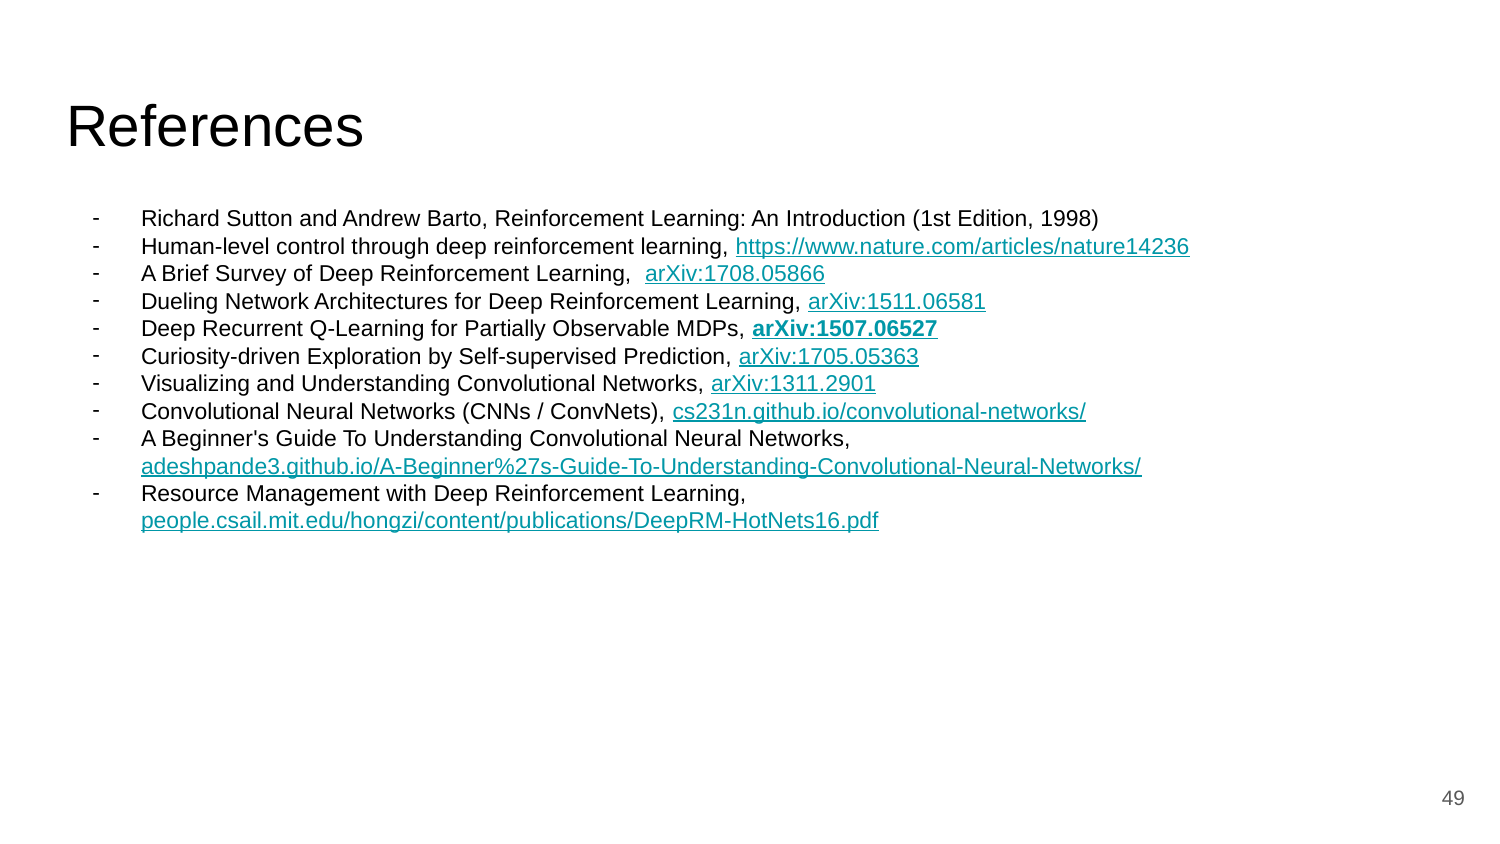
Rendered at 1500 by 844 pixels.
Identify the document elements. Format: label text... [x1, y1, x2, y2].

list Richard Sutton and Andrew Barto, Reinforcement Learning: An Introduction (1st Edition, 1998) Human-level control through deep reinforcement learning, https://www.nature.com/articles/nature14236 A Brief Survey of Deep Reinforcement Learning, arXiv:1708.05866 Dueling Network Architectures for Deep Reinforcement Learning, arXiv:1511.06581 Deep Recurrent Q-Learning for Partially Observable MDPs, arXiv:1507.06527 Curiosity-driven Exploration by Self-supervised Prediction, arXiv:1705.05363 Visualizing and Understanding Convolutional Networks, arXiv:1311.2901 Convolutional Neural Networks (CNNs / ConvNets), cs231n.github.io/convolutional-networks/ A Beginner's Guide To Understanding Convolutional Neural Networks, adeshpande3.github.io/A-Beginner%27s-Guide-To-Understanding-Convolutional-Neural-Networks/ Resource Management with Deep Reinforcement Learning, people.csail.mit.edu/hongzi/content/publications/DeepRM-HotNets16.pdf [51, 189, 1449, 750]
slide_number <number> [1389, 764, 1480, 830]
title References [51, 72, 1449, 167]
